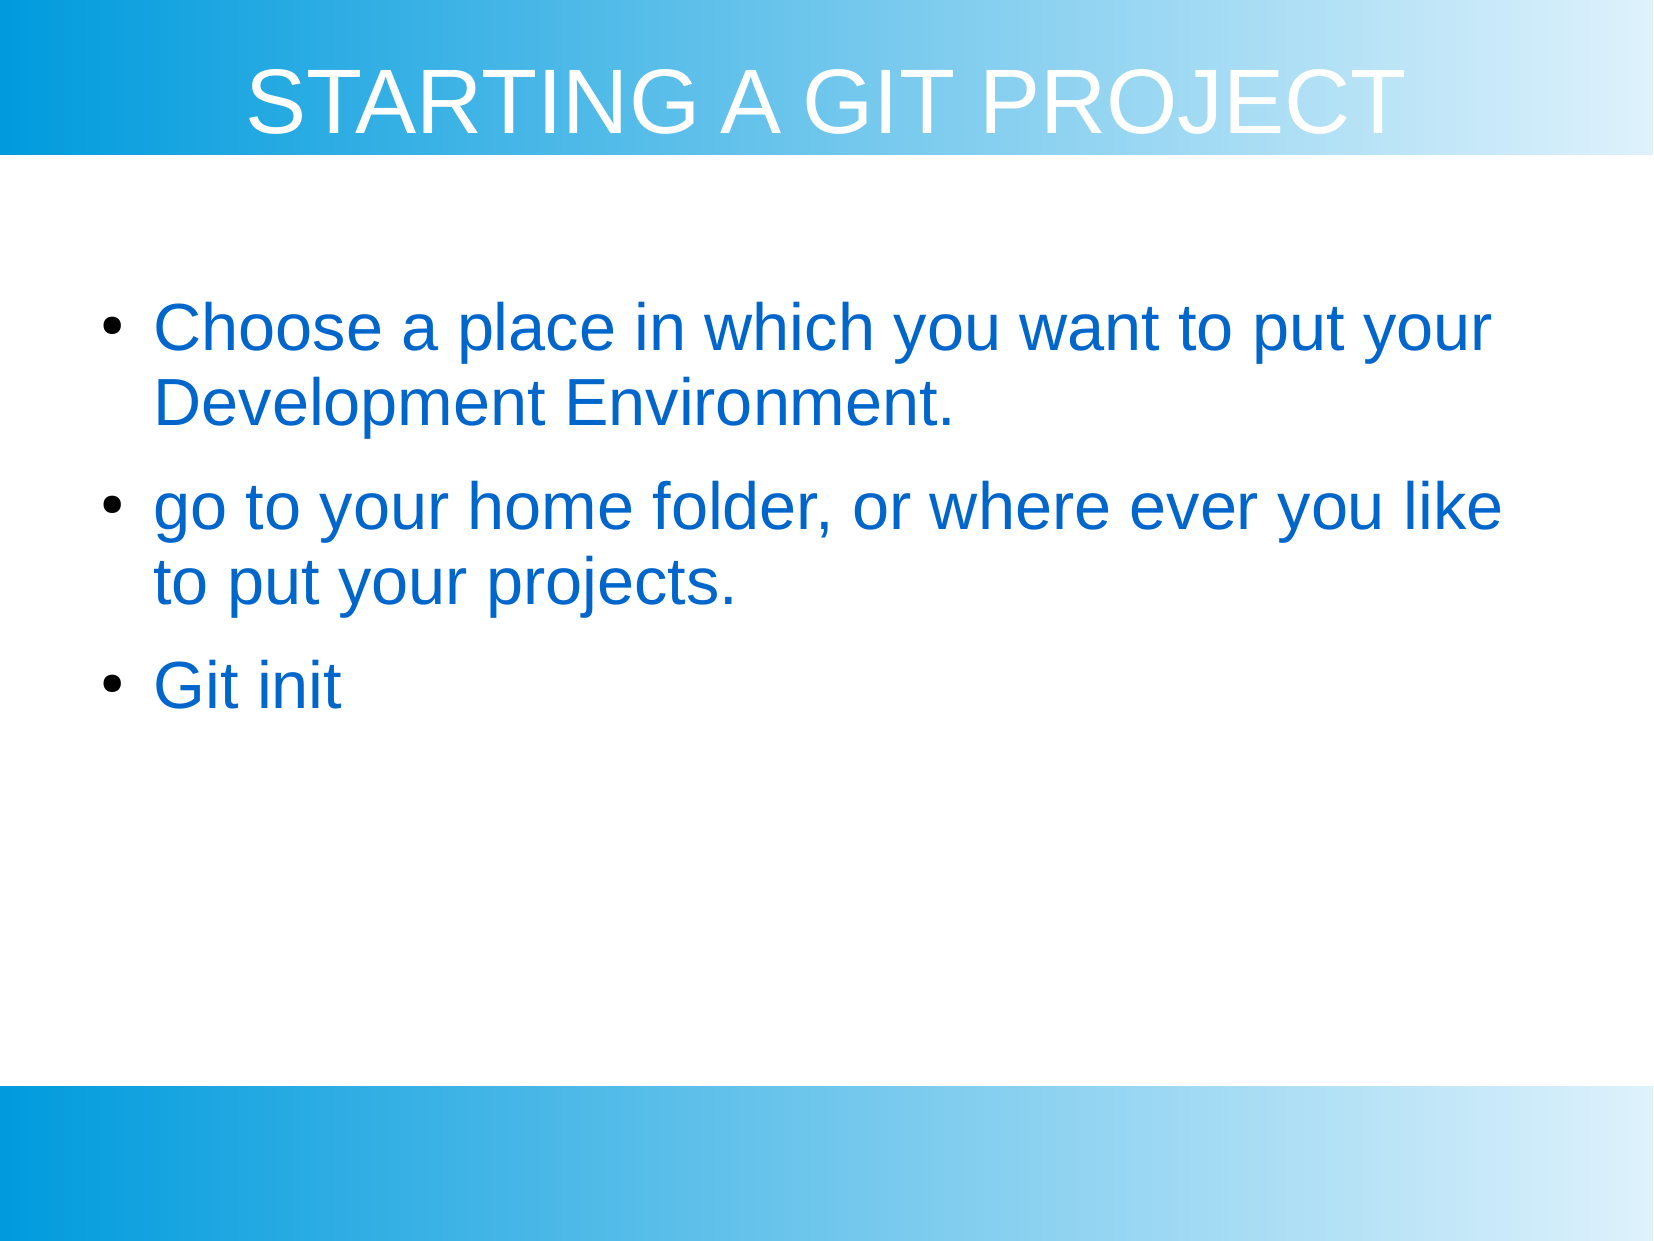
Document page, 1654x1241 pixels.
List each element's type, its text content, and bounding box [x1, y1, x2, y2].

list Choose a place in which you want to put your Development Environment. go to your home folder, or where ever you like to put your projects. Git init [82, 290, 1571, 1010]
title STARTING A GIT PROJECT [82, 49, 1571, 155]
